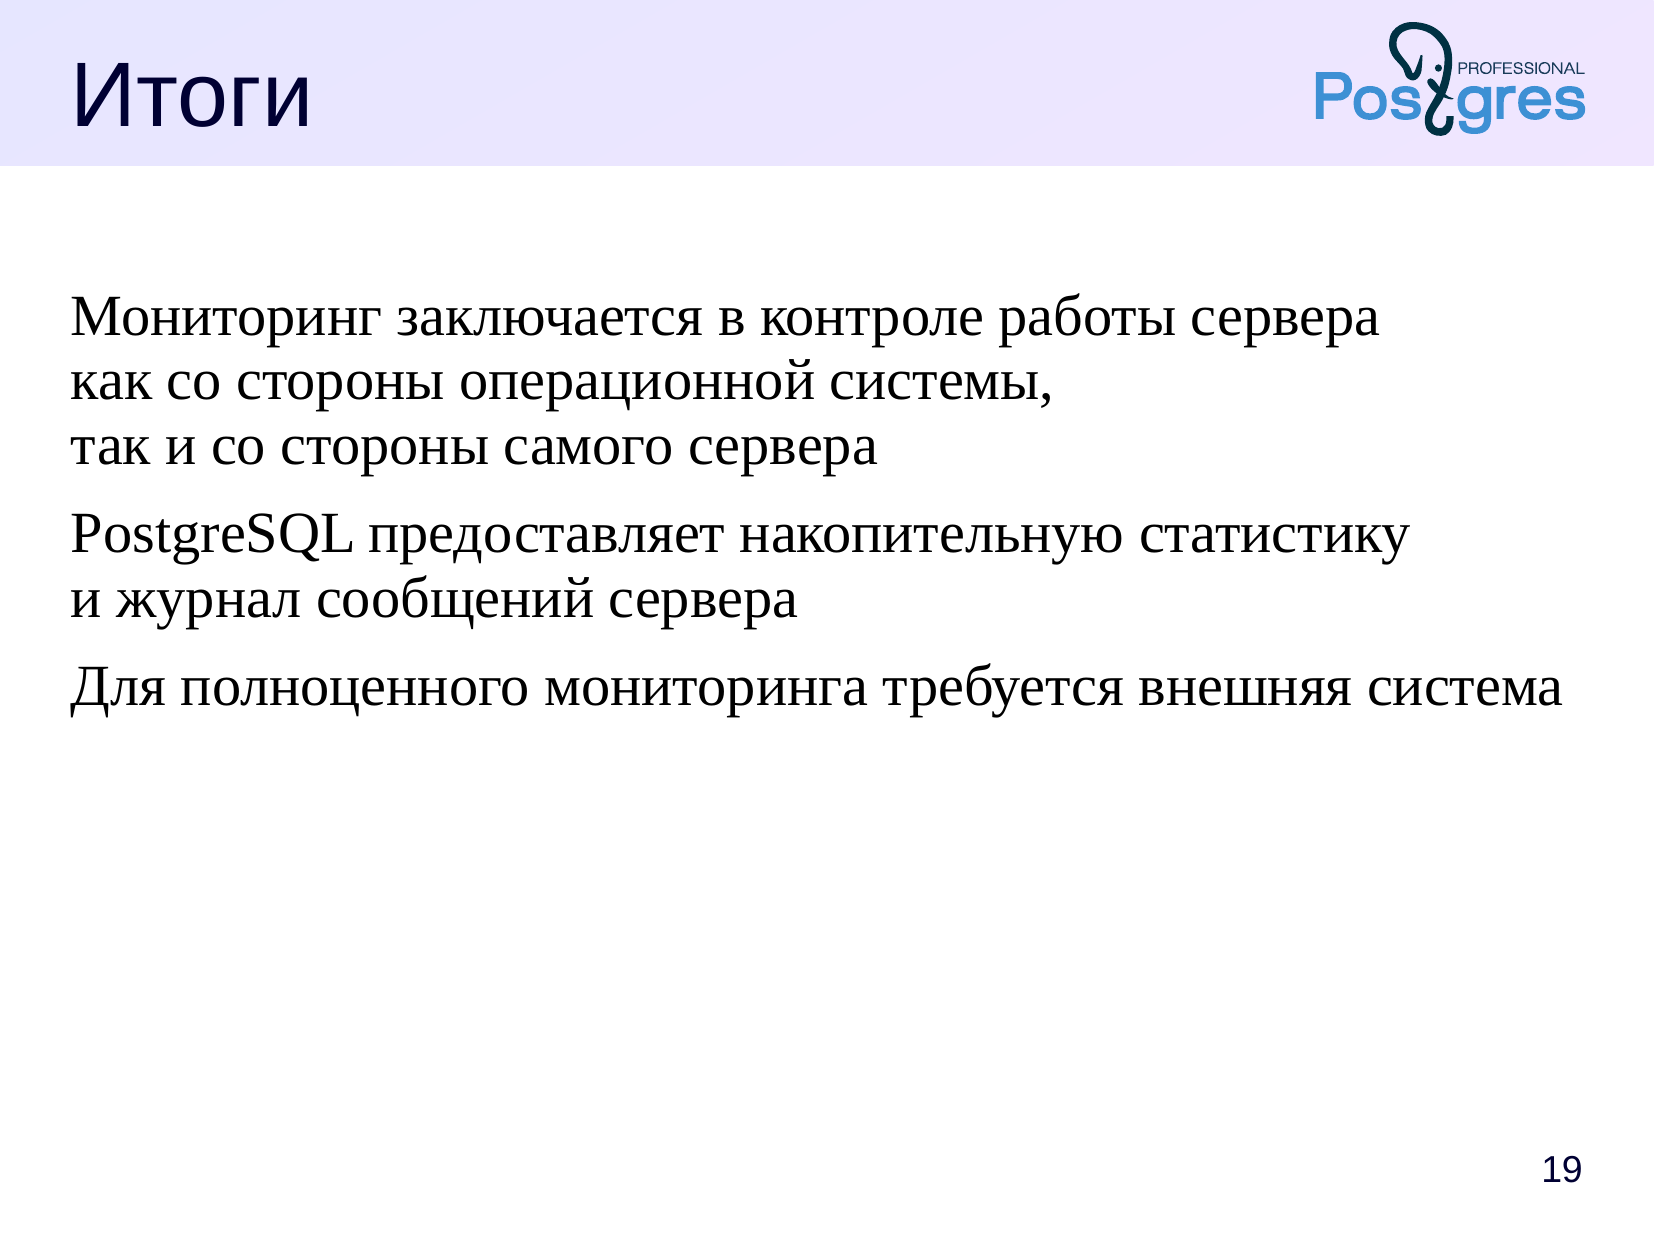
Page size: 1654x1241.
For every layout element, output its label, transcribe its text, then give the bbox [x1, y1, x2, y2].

list Мониторинг заключается в контроле работы сервера как со стороны операционной системы, так и со стороны самого сервера PostgreSQL предоставляет накопительную статистику и журнал сообщений сервера Для полноценного мониторинга требуется внешняя система [70, 283, 1583, 1134]
title Итоги [70, 43, 1241, 147]
